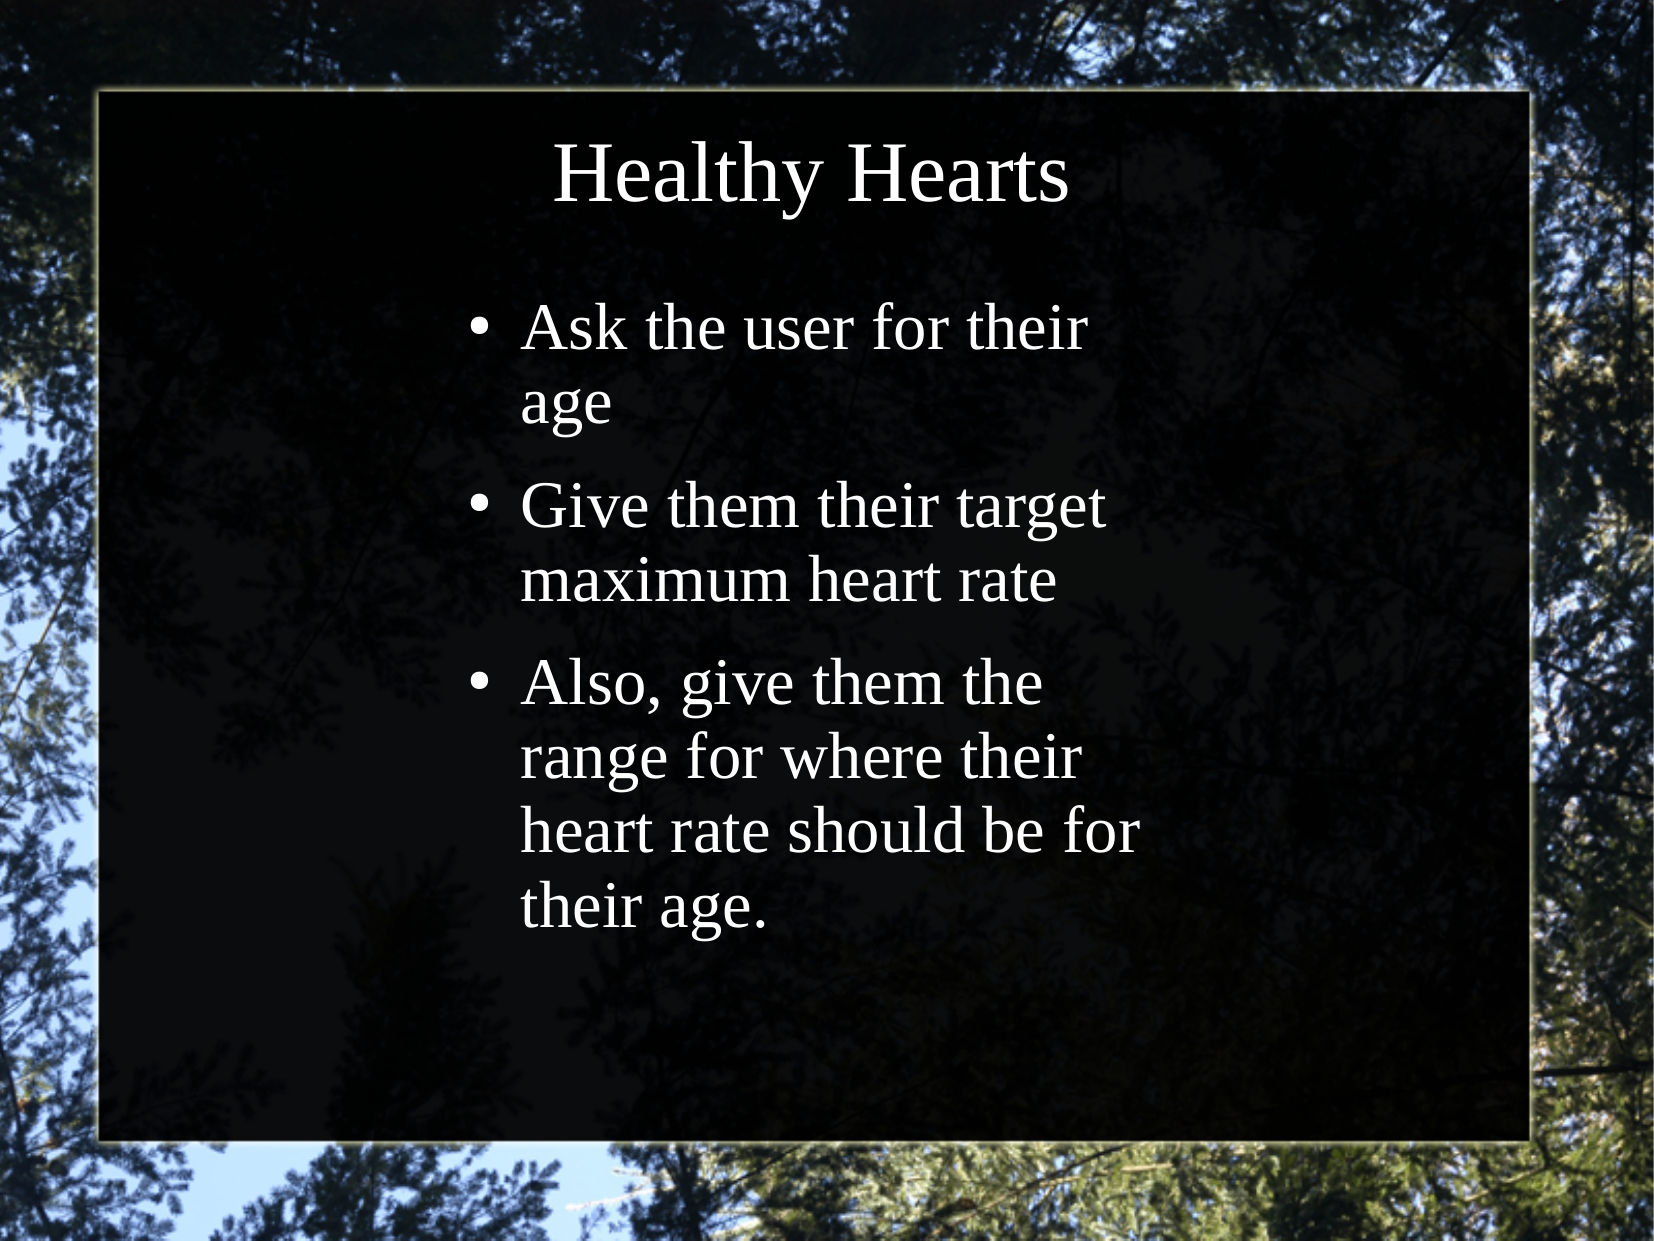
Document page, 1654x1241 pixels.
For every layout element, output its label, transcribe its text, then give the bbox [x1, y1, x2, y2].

picture [0, 0, 1654, 1241]
title Healthy Hearts [88, 88, 1536, 257]
list [829, 290, 1536, 1123]
list Ask the user for their age Give them their target maximum heart rate Also, give them the range for where their heart rate should be for their age. [450, 290, 829, 1111]
